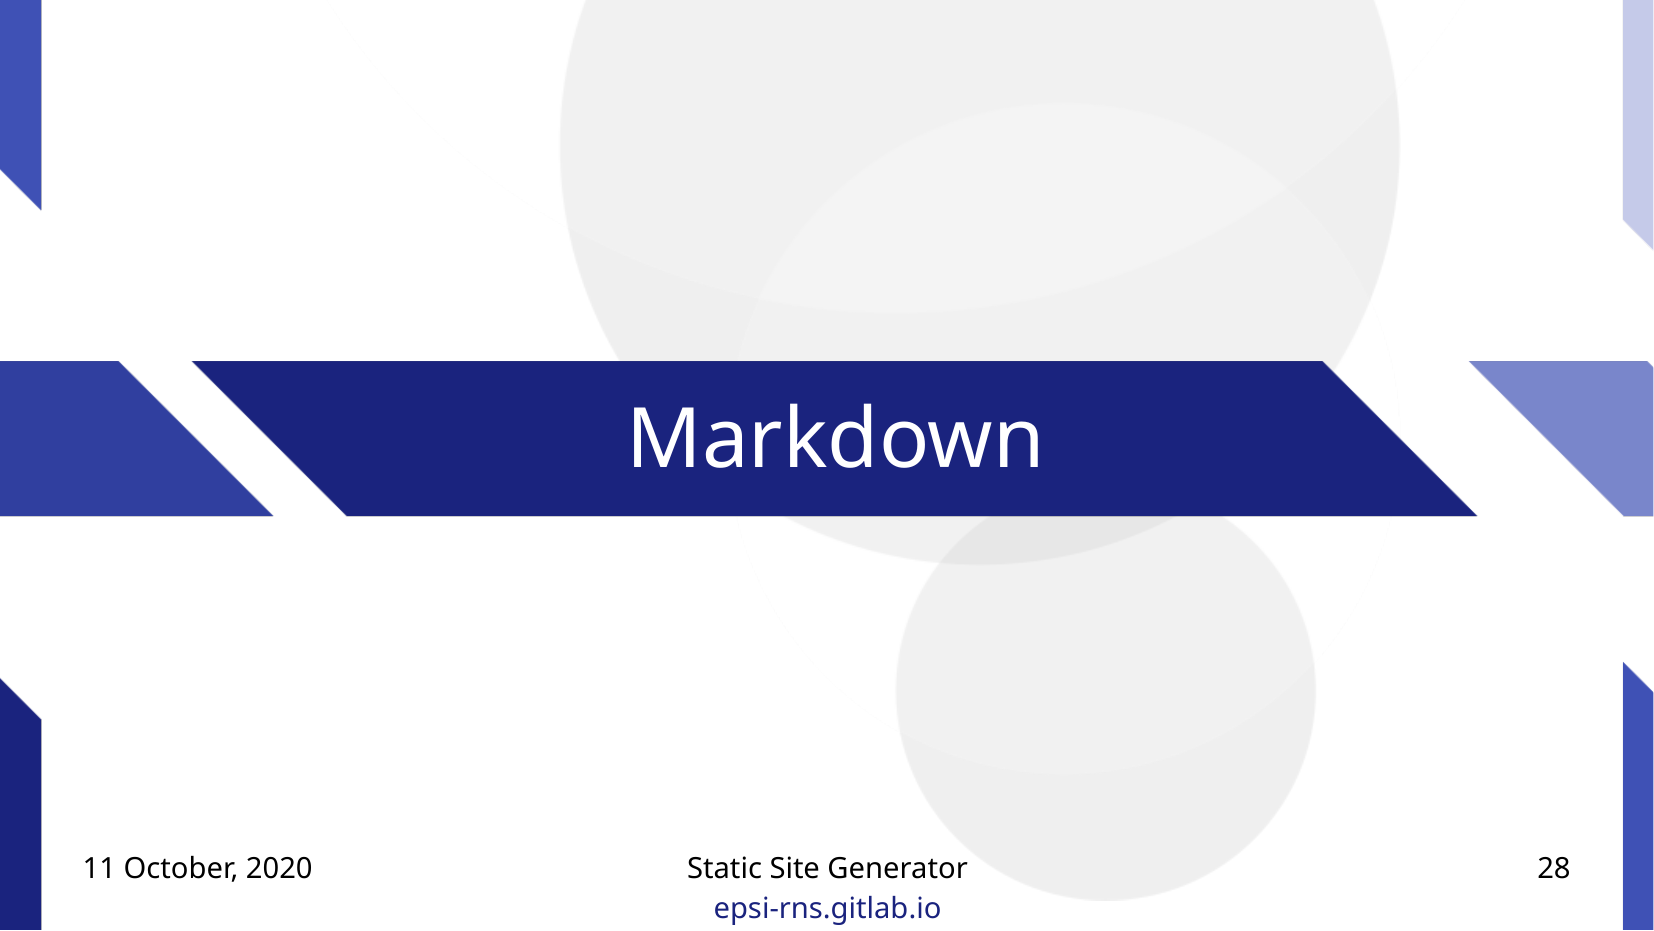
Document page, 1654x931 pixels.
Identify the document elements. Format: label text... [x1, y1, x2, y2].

title Markdown [82, 360, 1568, 511]
picture [0, 0, 1654, 930]
